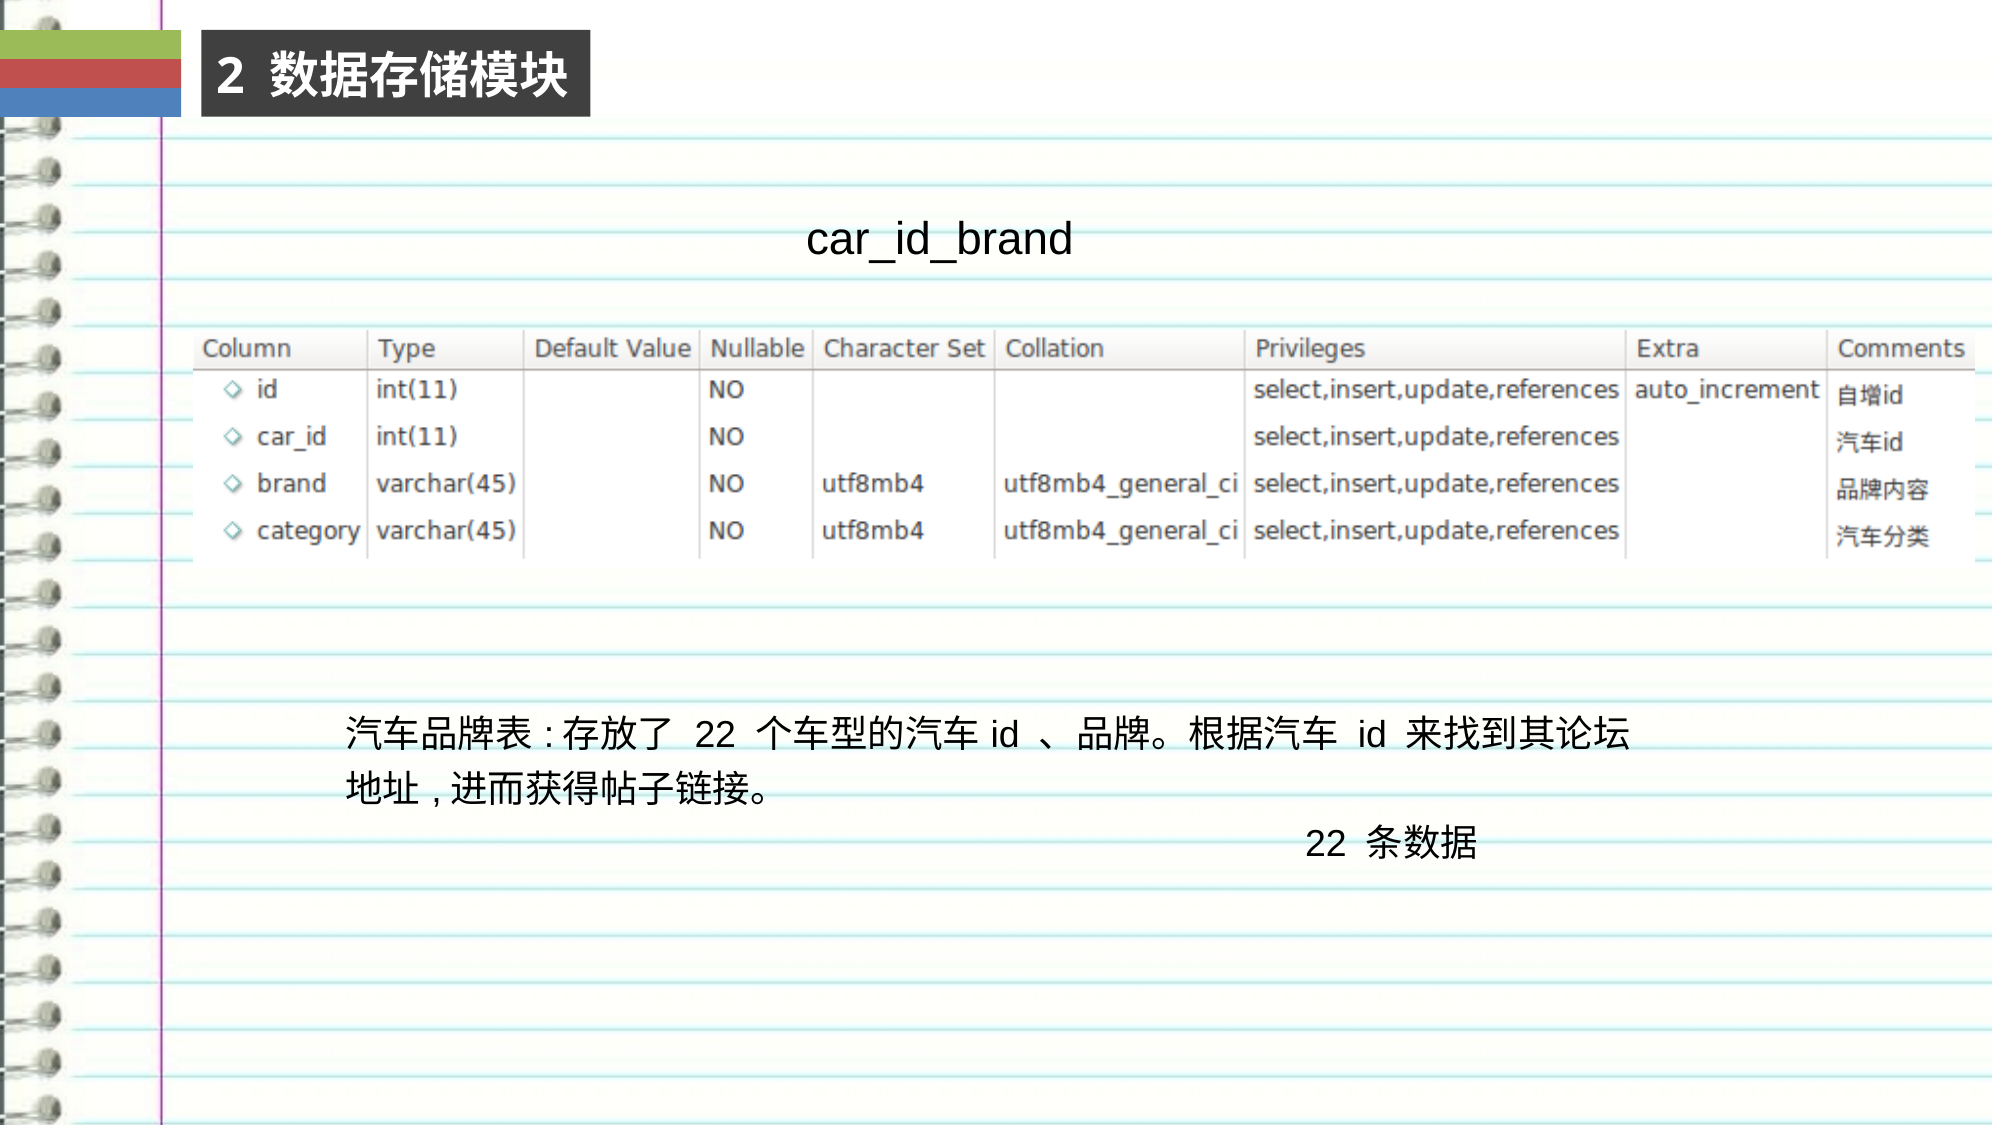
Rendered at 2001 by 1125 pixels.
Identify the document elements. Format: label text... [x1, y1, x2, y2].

text_box 2 数据存储模块 [201, 29, 591, 117]
text_box 汽车品牌表:存放了 22 个车型的汽车id 、品牌。根据汽车 id 来找到其论坛地址,进而获得帖子链接。 22 条数据 [330, 696, 1654, 879]
text_box car_id_brand [791, 205, 1394, 272]
picture [0, 0, 1995, 1125]
